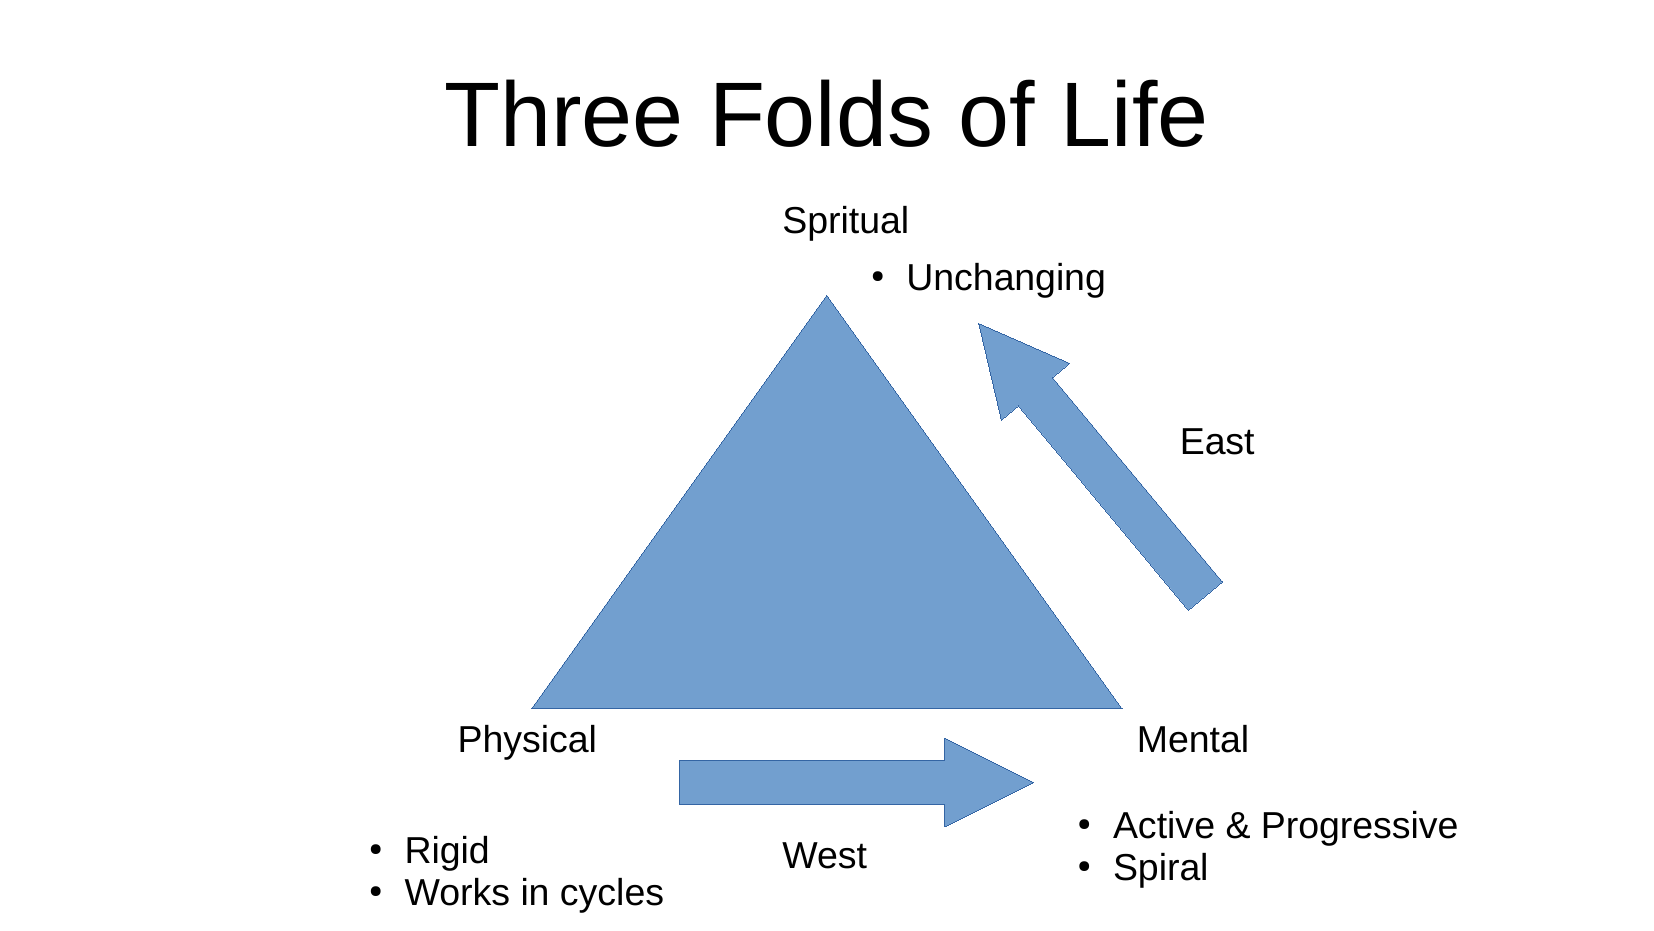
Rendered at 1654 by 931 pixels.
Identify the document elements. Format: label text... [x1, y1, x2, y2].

text_box Mental [1122, 710, 1264, 768]
text_box [978, 323, 1223, 611]
text_box Rigid Works in cycles [354, 822, 679, 921]
text_box Physical [442, 710, 612, 768]
title Three Folds of Life [82, 37, 1571, 193]
text_box Spritual [767, 192, 1152, 250]
text_box West [767, 826, 883, 884]
text_box East [1165, 413, 1270, 471]
text_box Unchanging [856, 249, 1388, 306]
text_box [679, 738, 1034, 827]
text_box [531, 295, 1123, 709]
text_box Active & Progressive Spiral [1062, 797, 1477, 897]
